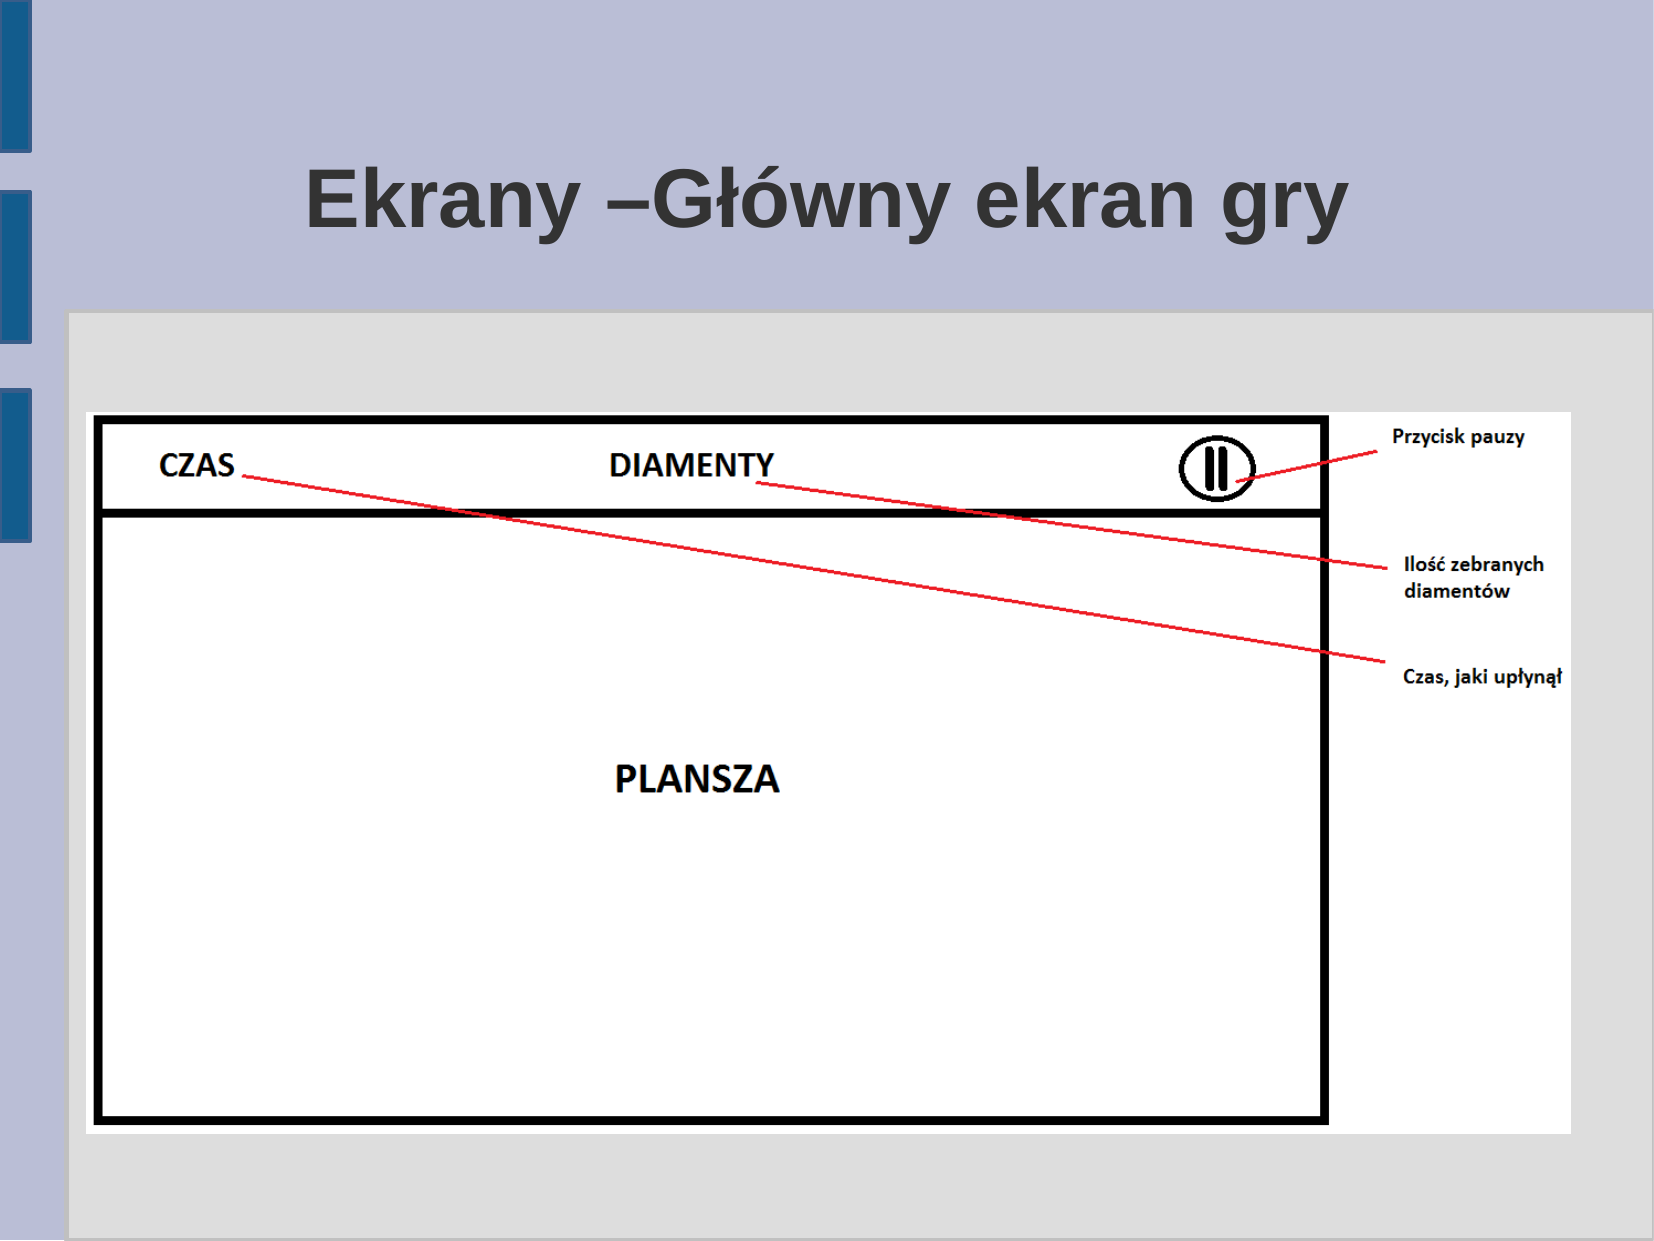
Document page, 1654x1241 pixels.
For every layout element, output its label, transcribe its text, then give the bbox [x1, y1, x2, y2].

picture [86, 412, 1571, 1134]
title Ekrany –Główny ekran gry [121, 91, 1534, 299]
